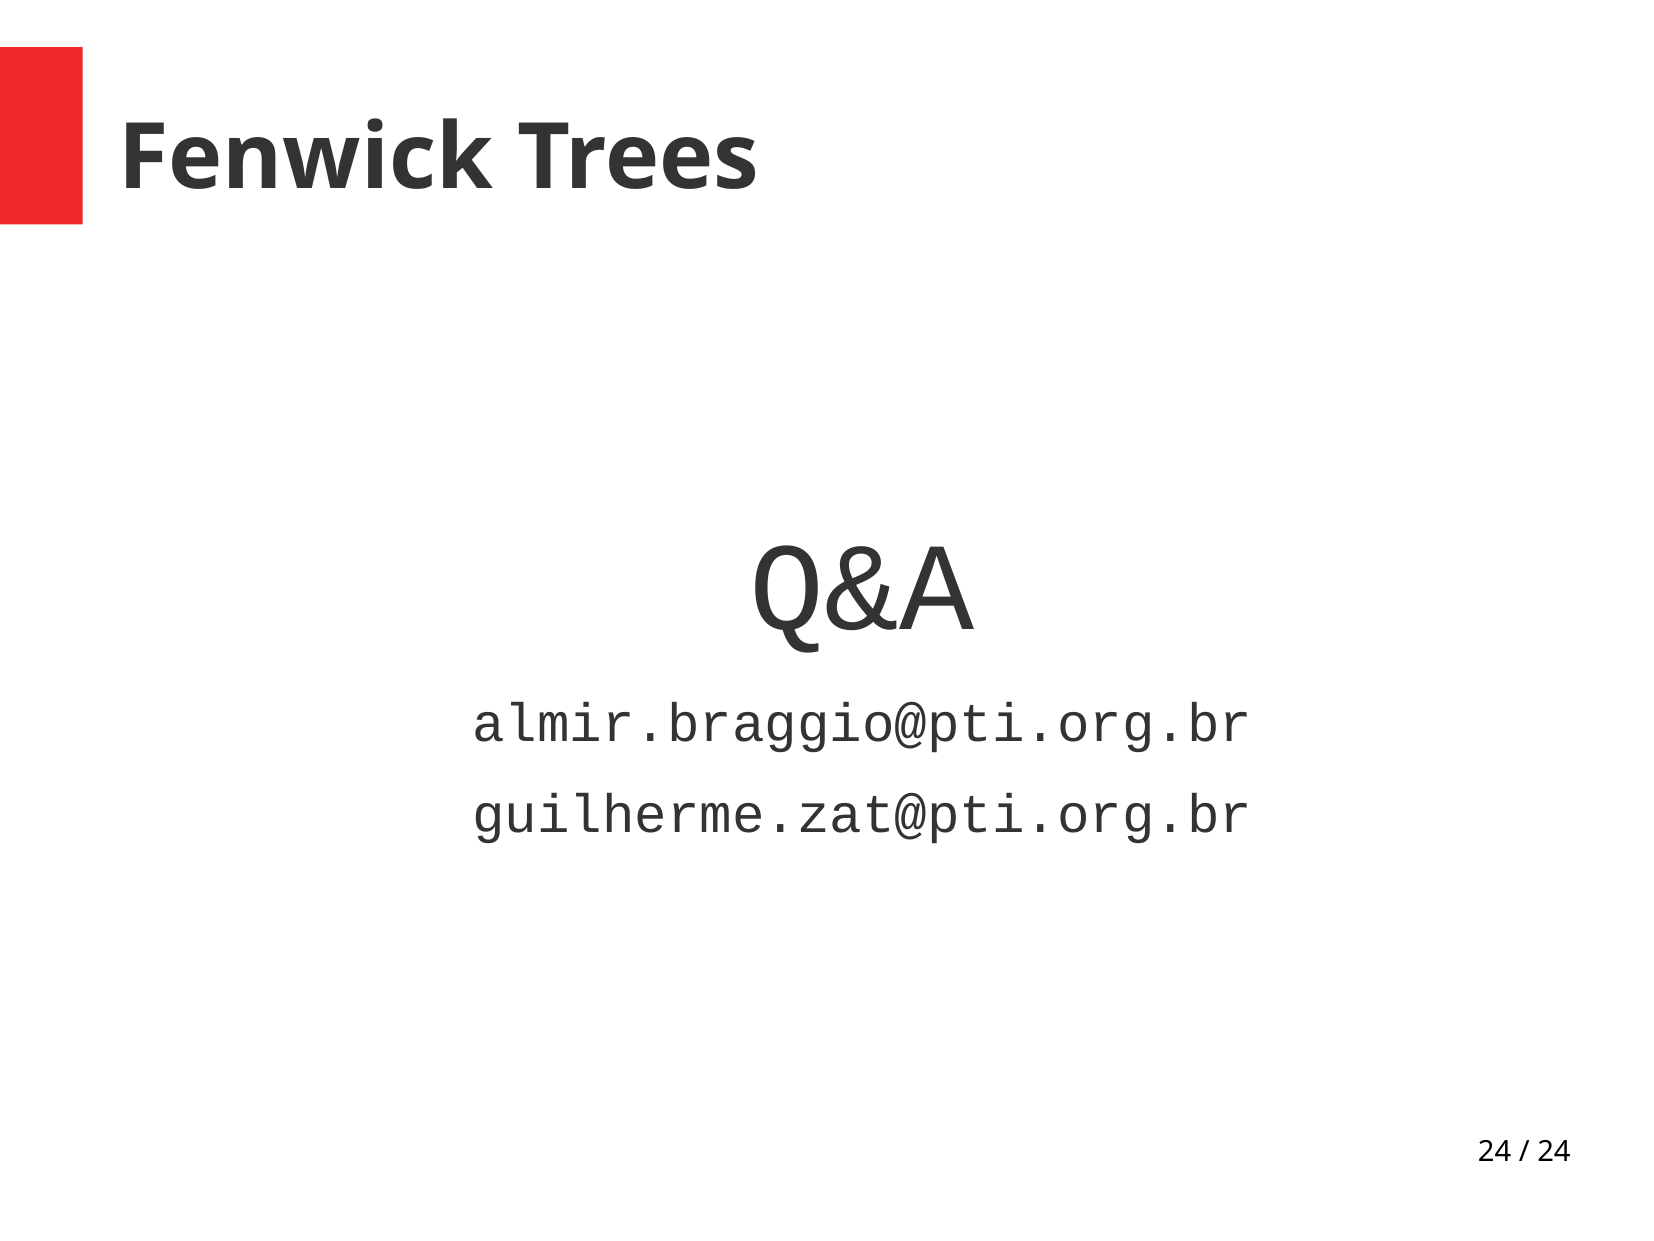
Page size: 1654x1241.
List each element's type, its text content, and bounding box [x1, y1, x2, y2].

title Fenwick Trees [118, 49, 1571, 257]
list Q&A almir.braggio@pti.org.br guilherme.zat@pti.org.br [118, 354, 1536, 1074]
